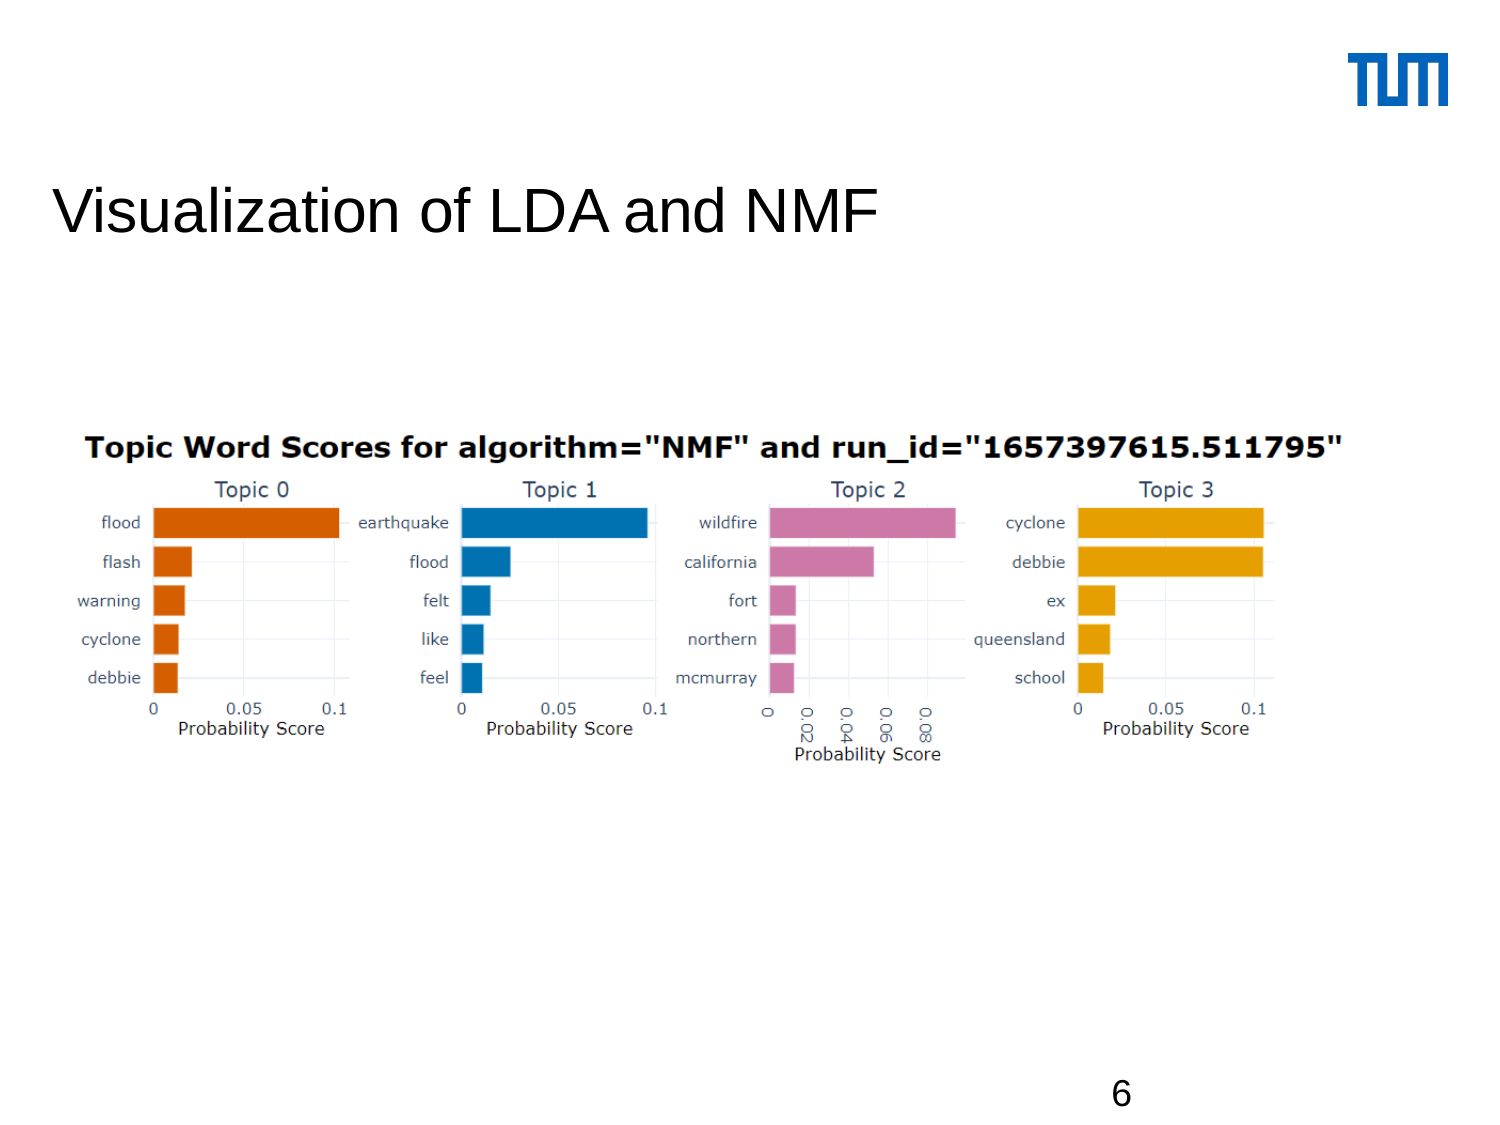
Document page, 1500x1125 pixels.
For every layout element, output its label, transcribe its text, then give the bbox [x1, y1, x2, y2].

text_box <number> [1111, 1061, 1448, 1122]
picture [52, 415, 1448, 801]
picture [1348, 53, 1448, 106]
text_box Visualization of LDA and NMF [52, 165, 1449, 233]
